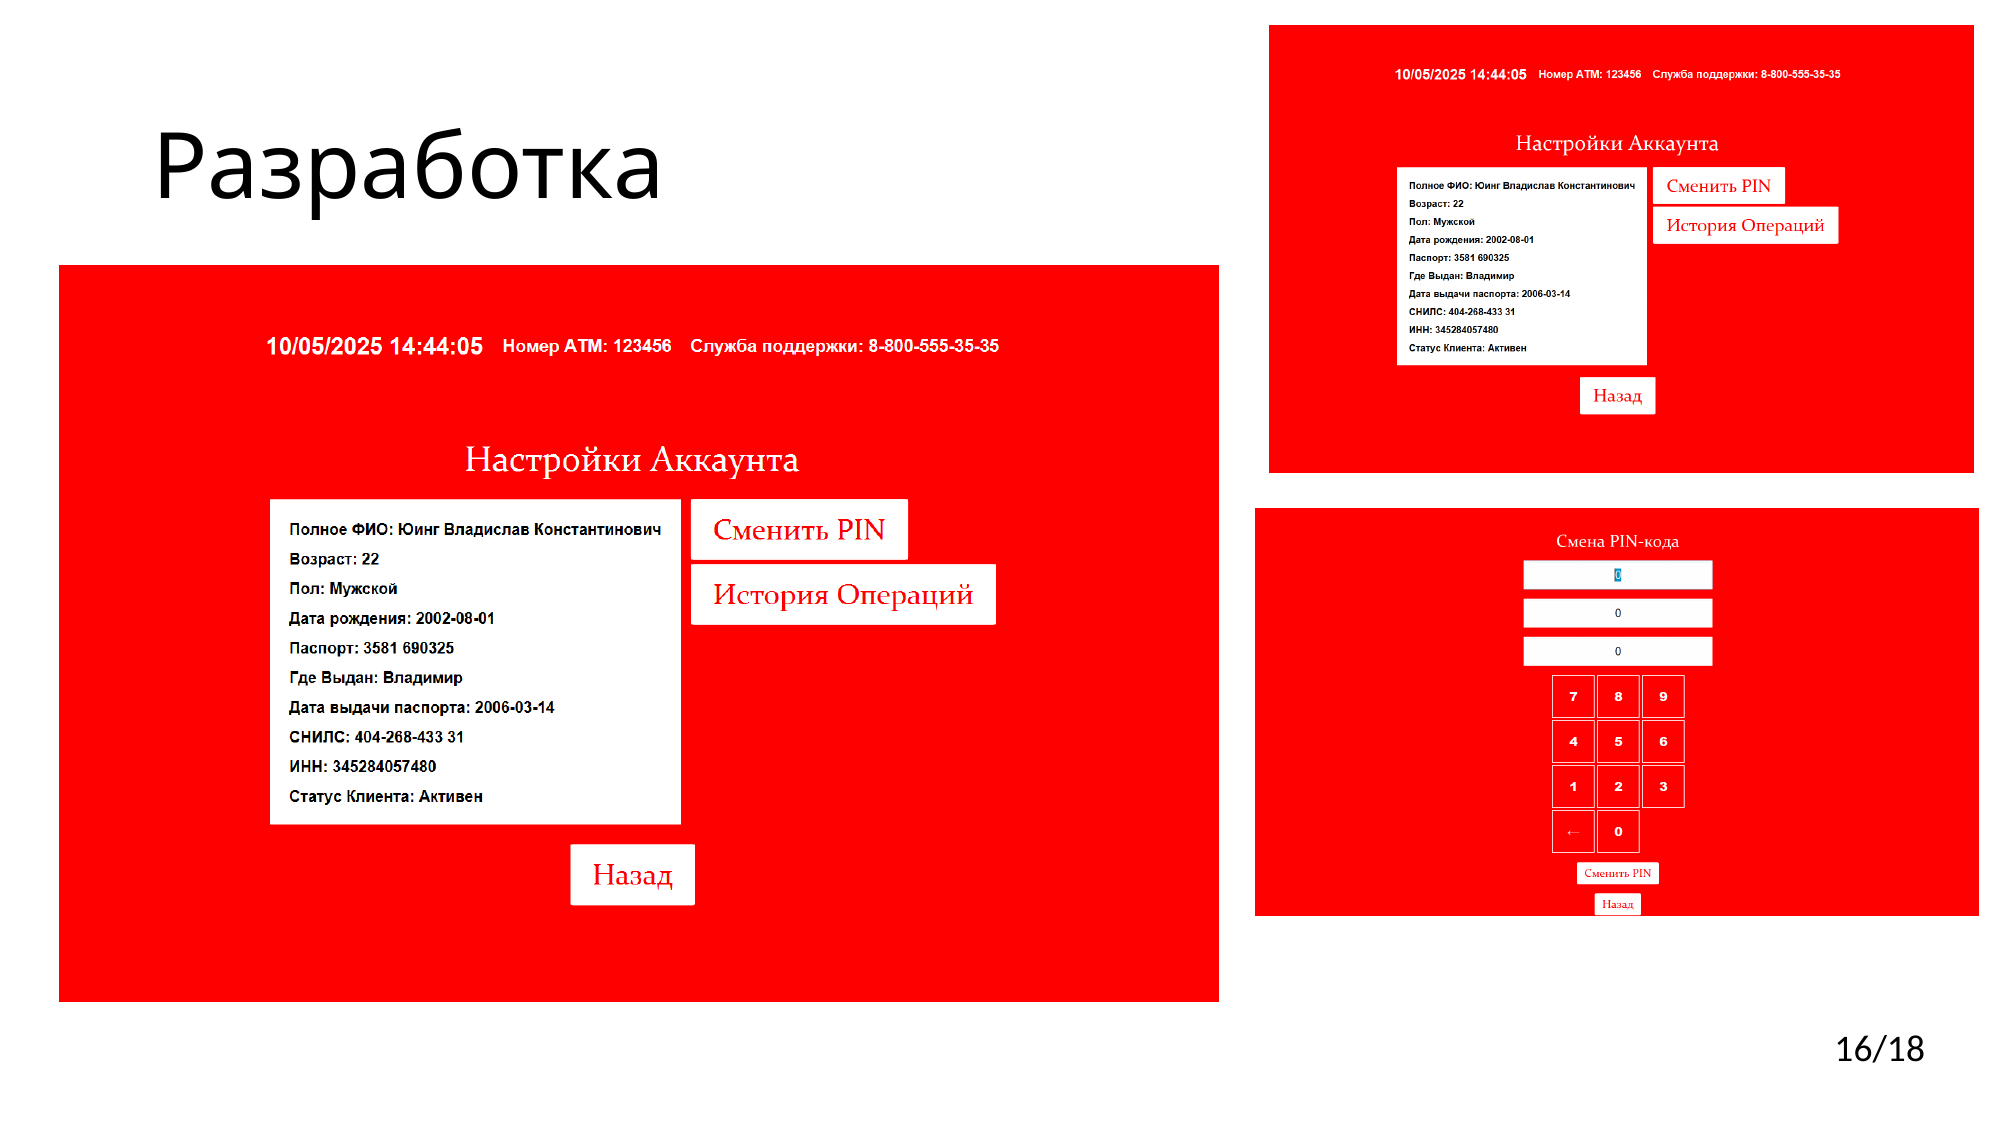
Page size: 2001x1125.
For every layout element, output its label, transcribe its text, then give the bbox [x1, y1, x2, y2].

picture [59, 265, 1219, 1002]
text_box 16/18 [1811, 1016, 1940, 1077]
picture [1255, 508, 1979, 916]
picture [1269, 25, 1974, 473]
title Разработка [137, 59, 1269, 278]
